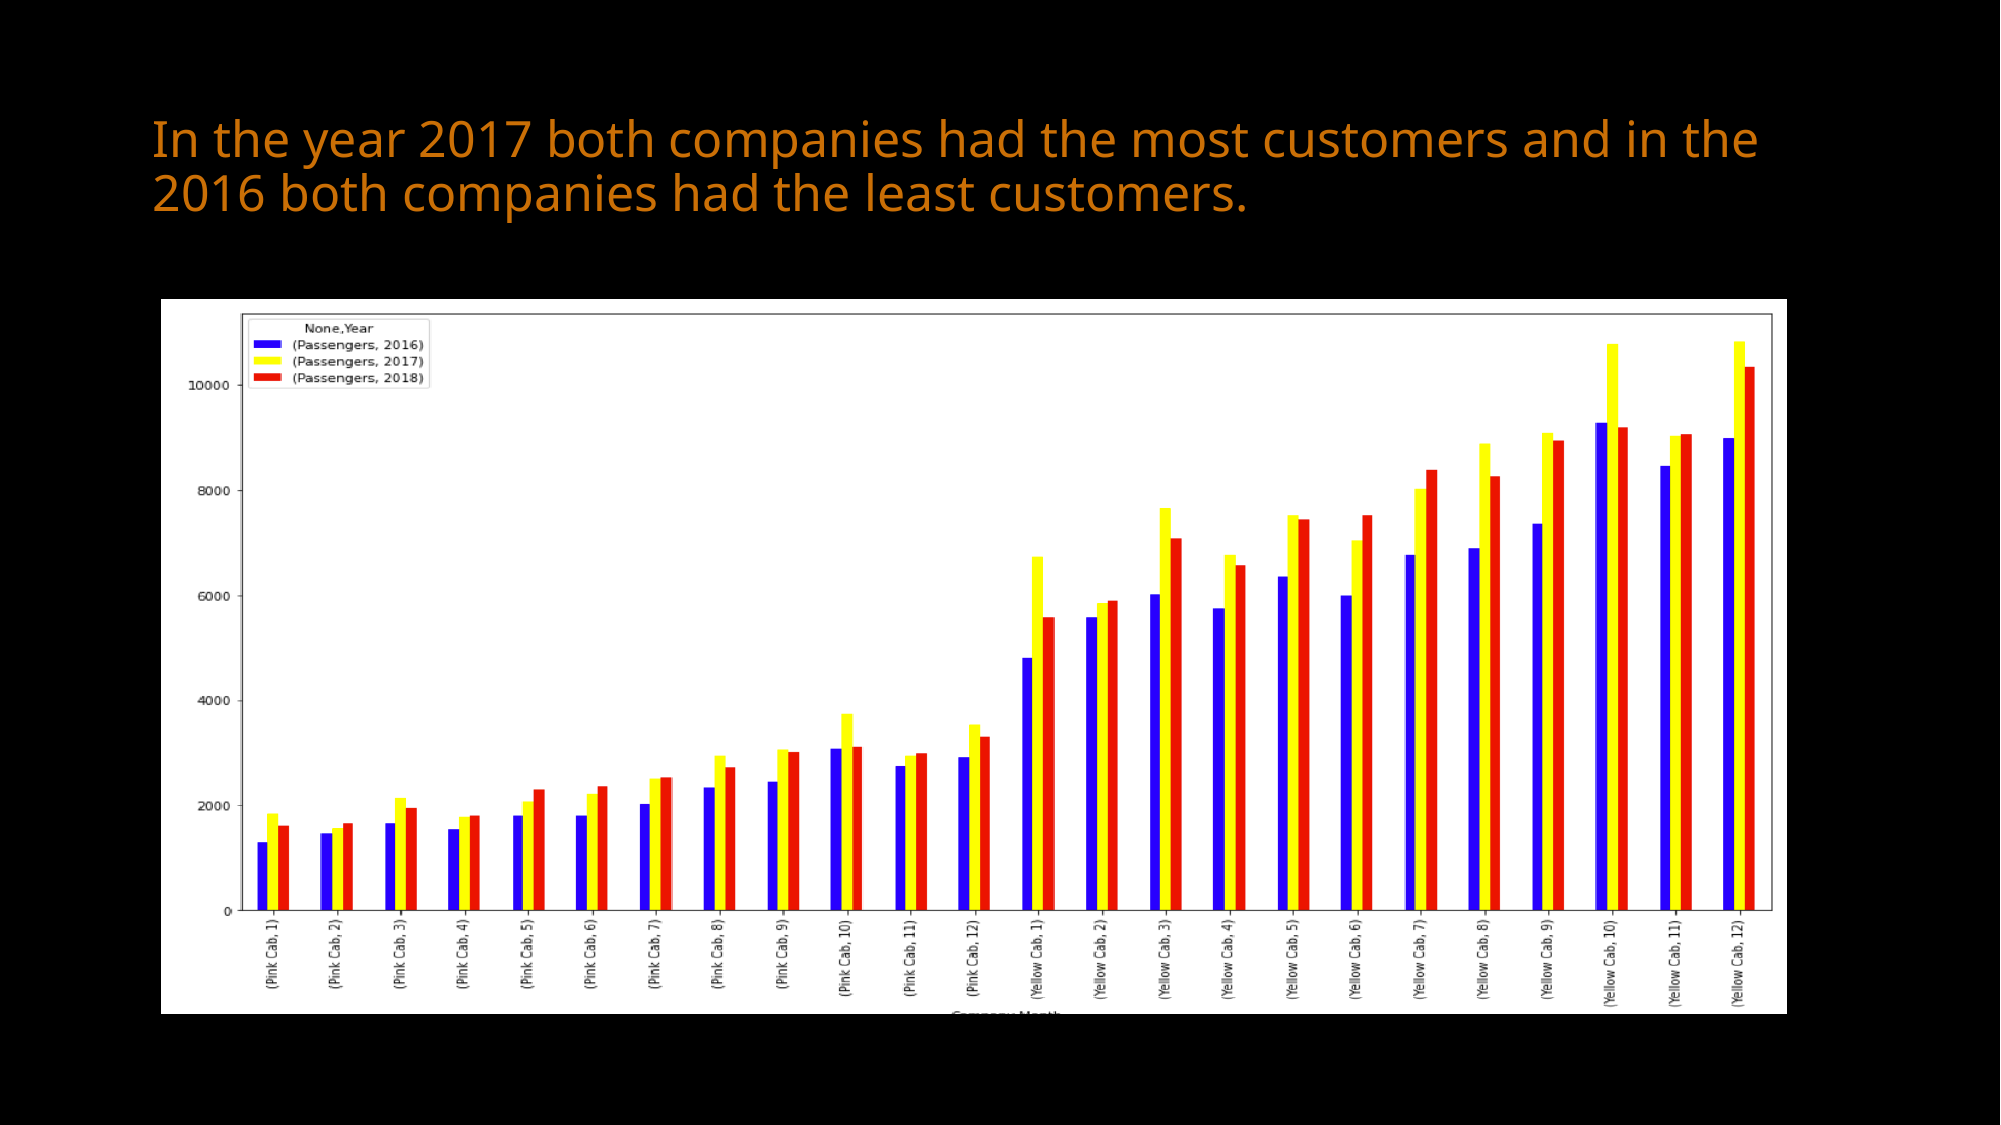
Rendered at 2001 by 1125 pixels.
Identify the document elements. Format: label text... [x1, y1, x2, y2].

title In the year 2017 both companies had the most customers and in the 2016 both companies had the least customers. [137, 59, 1863, 278]
picture [161, 299, 1787, 1014]
